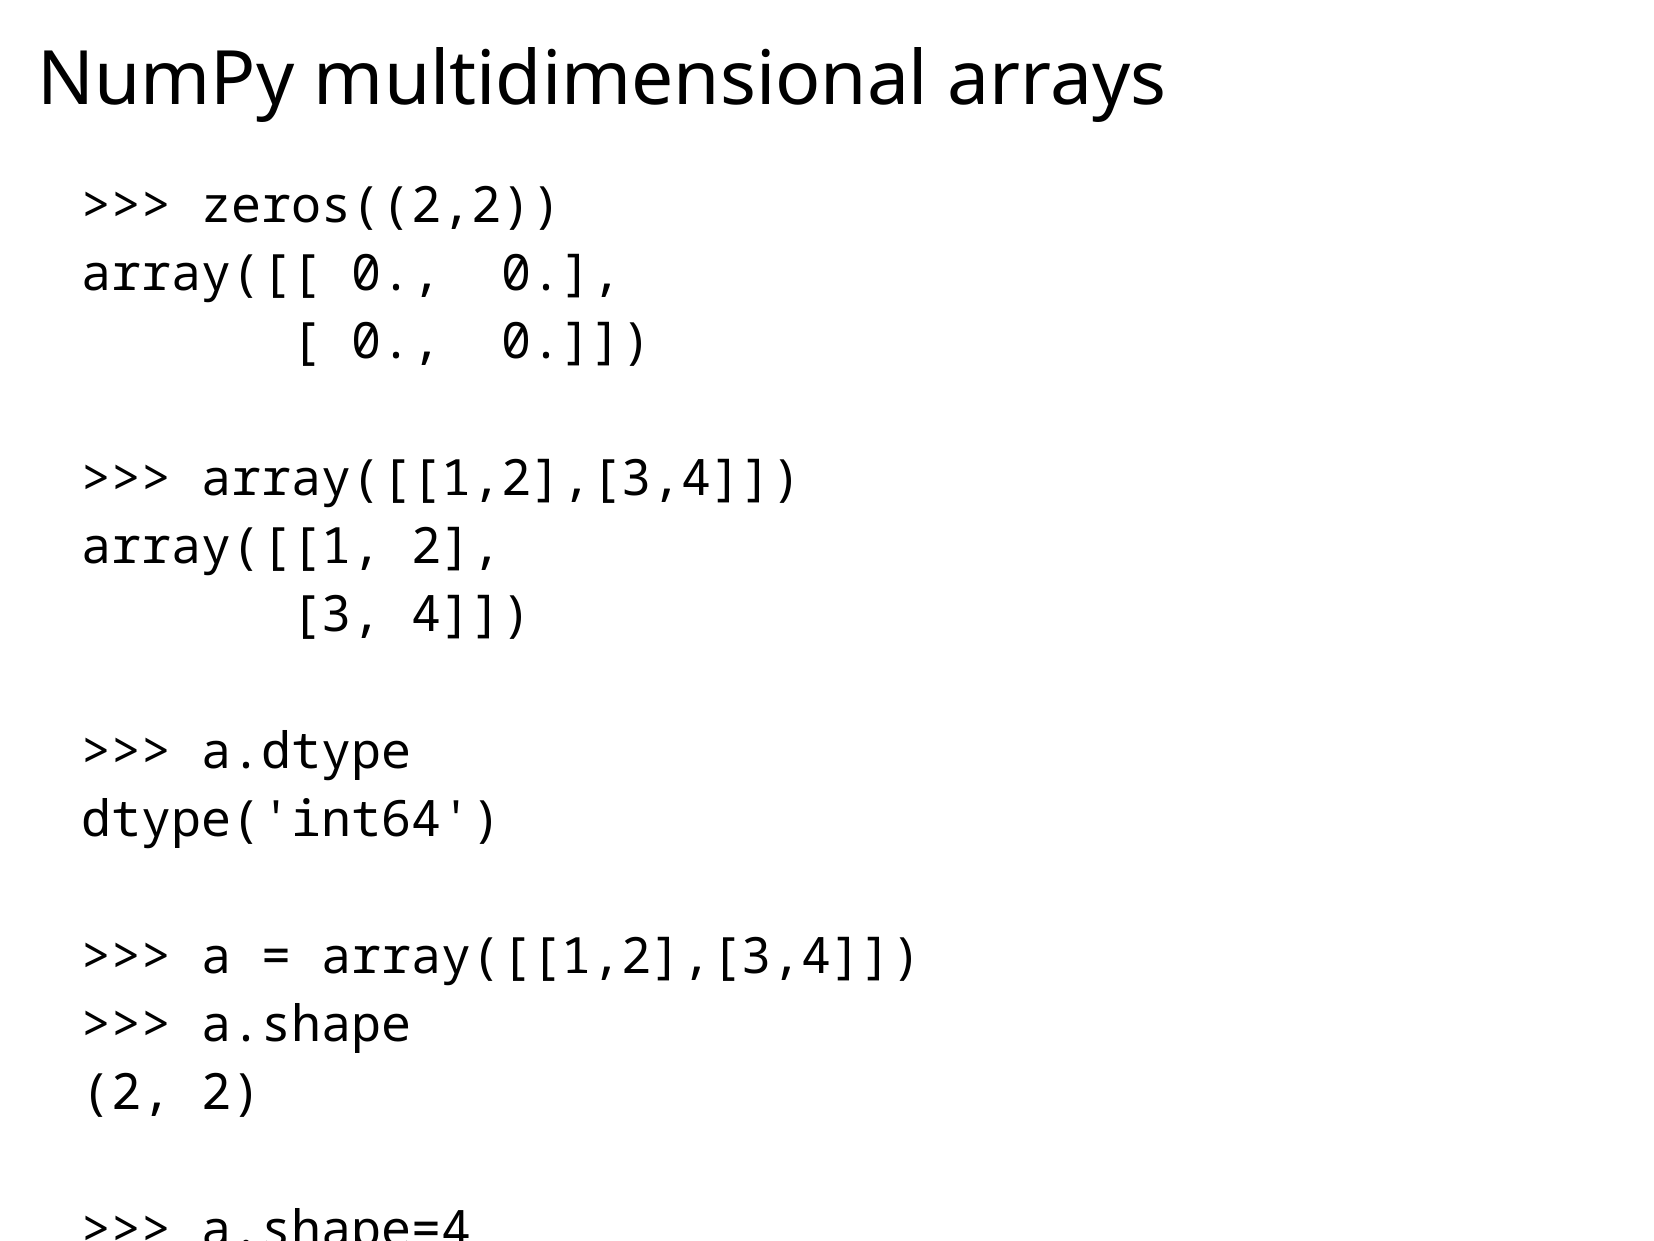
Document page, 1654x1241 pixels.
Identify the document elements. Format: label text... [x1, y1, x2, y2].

title NumPy multidimensional arrays [37, 0, 1613, 151]
text_box >>> zeros((2,2)) array([[ 0., 0.], [ 0., 0.]]) >>> array([[1,2],[3,4]]) array([[1, 2], [3, 4]]) >>> a.dtype dtype('int64') >>> a = array([[1,2],[3,4]]) >>> a.shape (2, 2) >>> a.shape=4 >>> a array([1, 2, 3, 4]) [66, 161, 1546, 1233]
